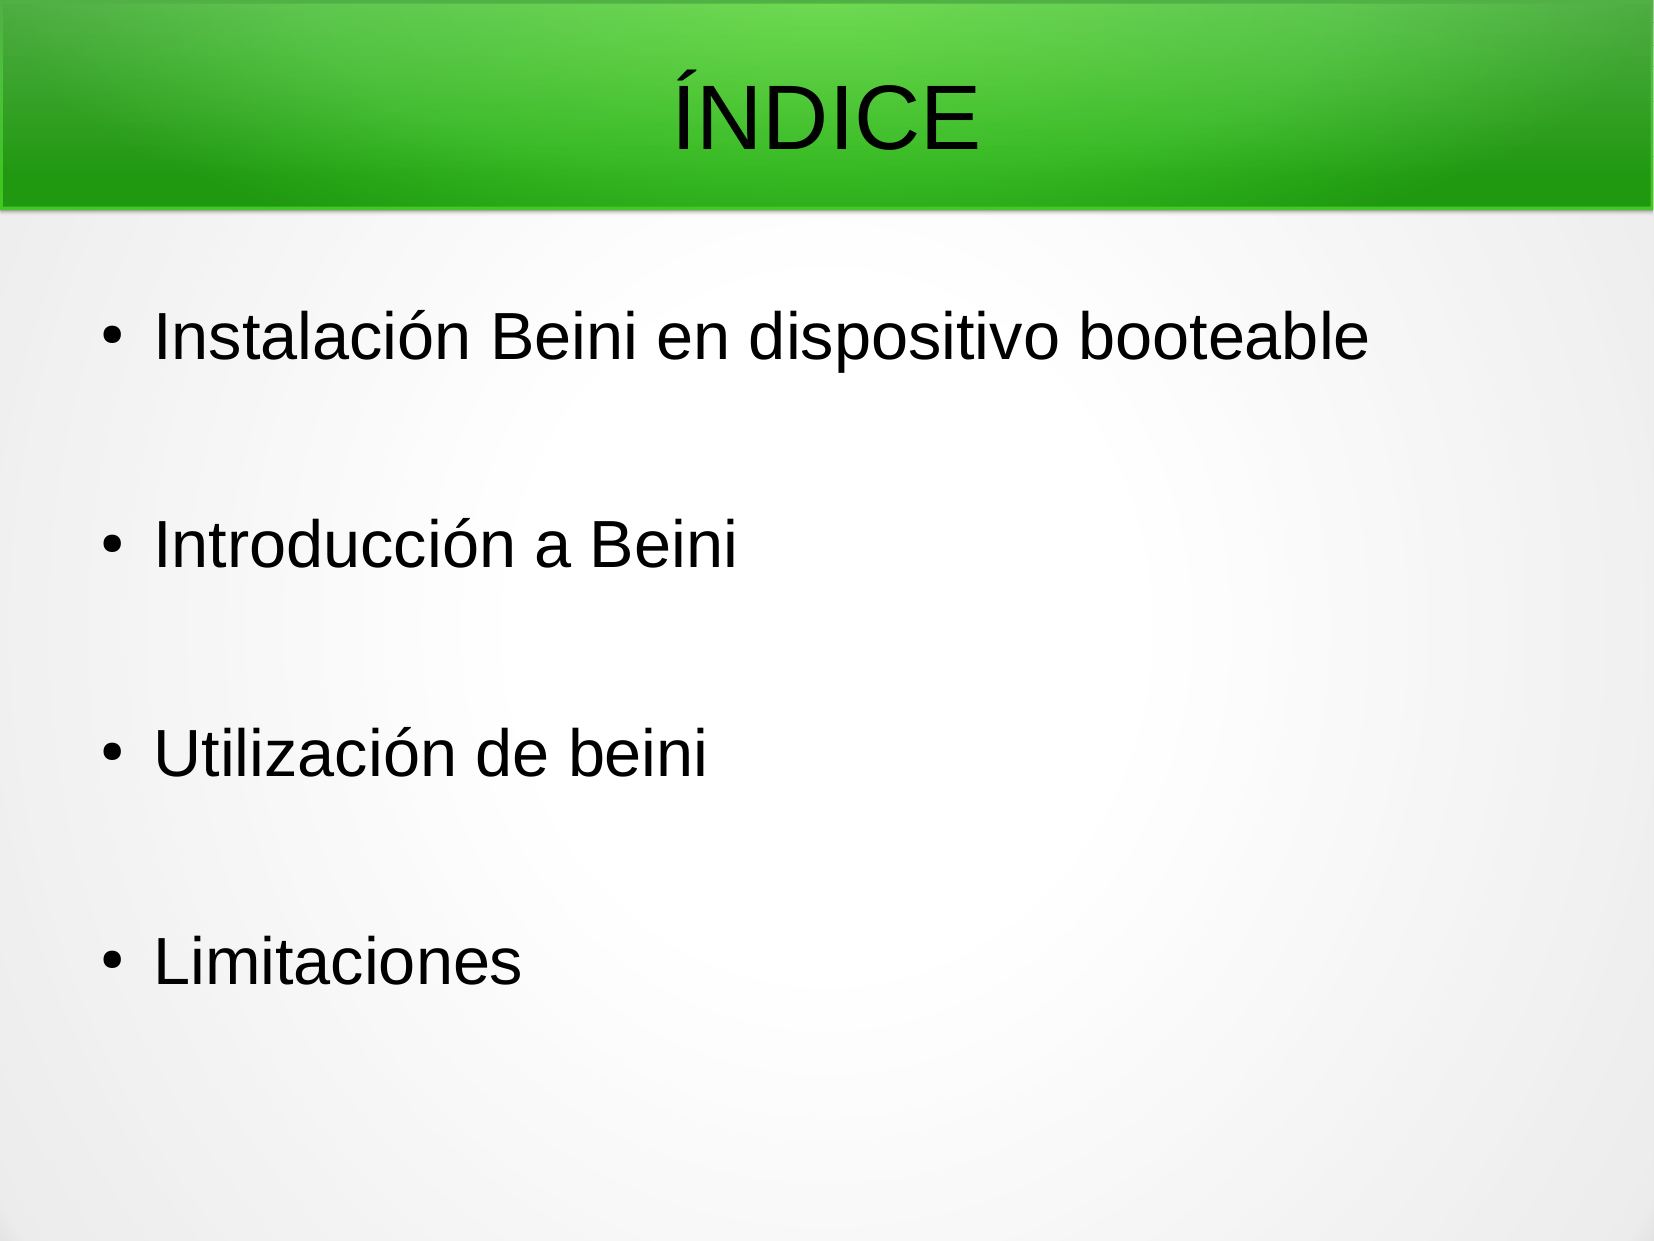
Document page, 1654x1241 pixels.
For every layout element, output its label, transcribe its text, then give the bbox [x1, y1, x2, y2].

list Instalación Beini en dispositivo booteable Introducción a Beini Utilización de beini Limitaciones [82, 299, 1571, 1019]
title ÍNDICE [82, 47, 1571, 189]
